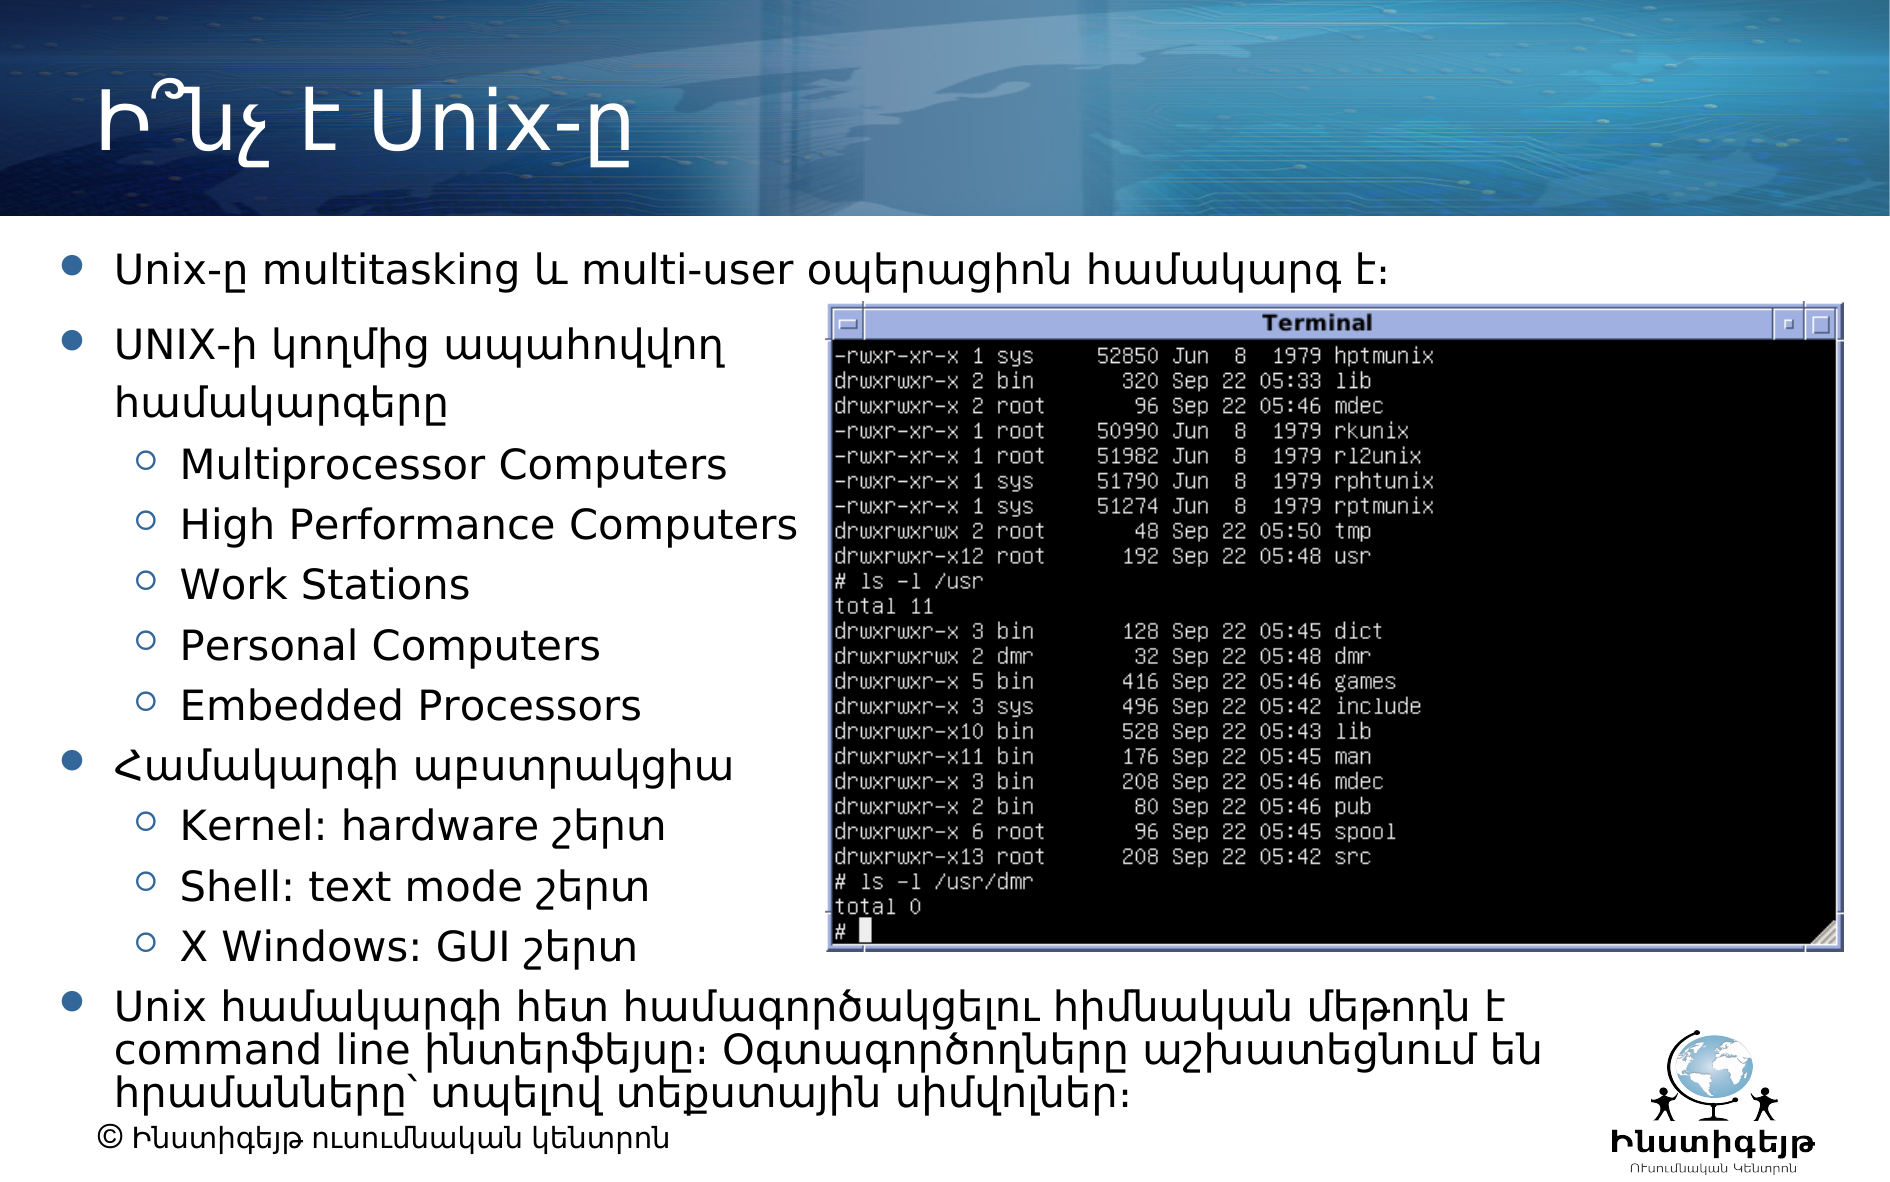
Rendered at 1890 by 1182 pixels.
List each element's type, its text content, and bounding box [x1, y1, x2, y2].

title Ի՞նչ է Unix-ը [94, 54, 1793, 210]
picture [1612, 1107, 1815, 1175]
picture [0, 0, 1890, 216]
picture [825, 301, 1844, 952]
list Unix-ը multitasking և multi-user օպերացիոն համակարգ է։ UNIX-ի կողմից ապահովվող համակարգերը Multiprocessor Computers High Performance Computers Work Stations Personal Computers Embedded Processors Համակարգի աբստրակցիա Kernel: hardware շերտ Shell: text mode շերտ X Windows: GUI շերտ Unix համակարգի հետ համագործակցելու հիմնական մեթոդն է command line ինտերֆեյսը։ Օգտագործողները աշխատեցնում են հրամանները՝ տպելով տեքստային սիմվոլներ։ [59, 236, 1831, 1107]
